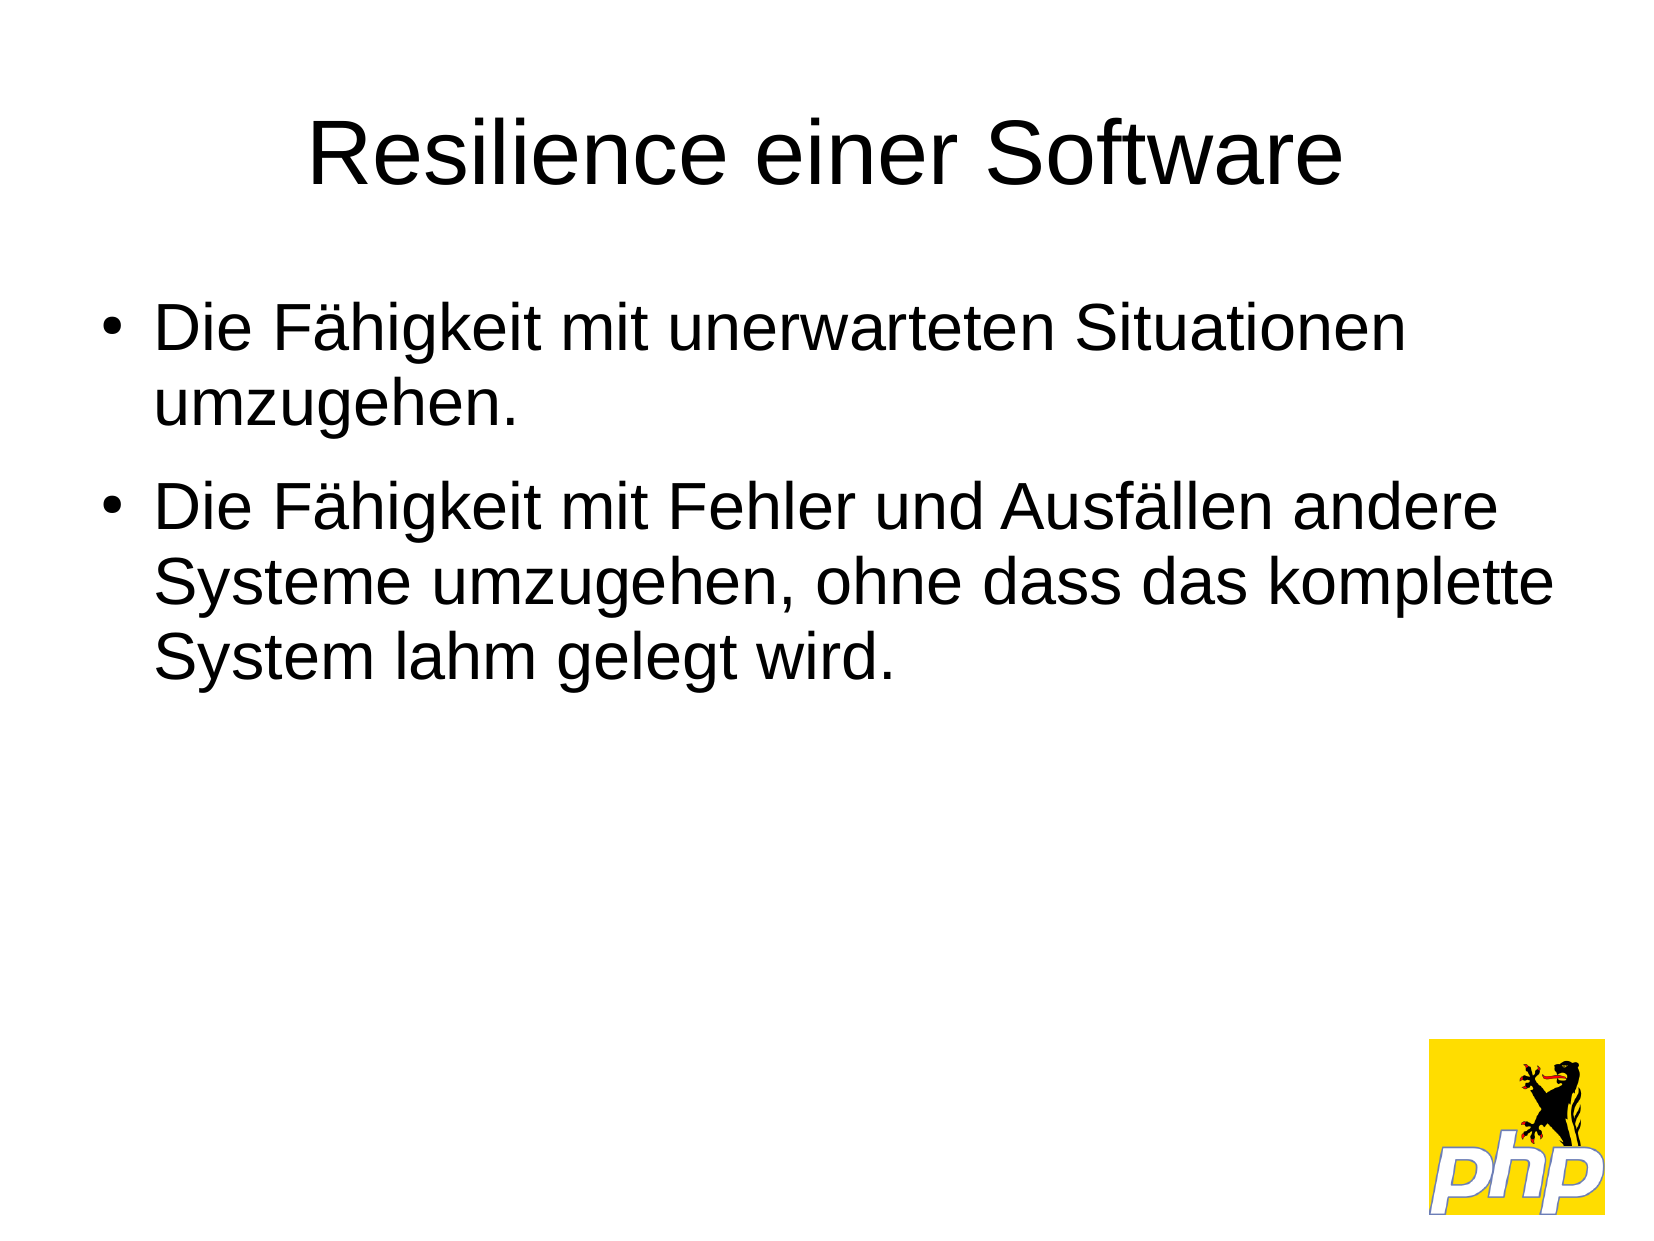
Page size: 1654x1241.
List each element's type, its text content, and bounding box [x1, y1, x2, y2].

list Die Fähigkeit mit unerwarteten Situationen umzugehen. Die Fähigkeit mit Fehler und Ausfällen andere Systeme umzugehen, ohne dass das komplette System lahm gelegt wird. [82, 290, 1571, 1010]
picture [1429, 1039, 1605, 1215]
title Resilience einer Software [82, 49, 1571, 257]
